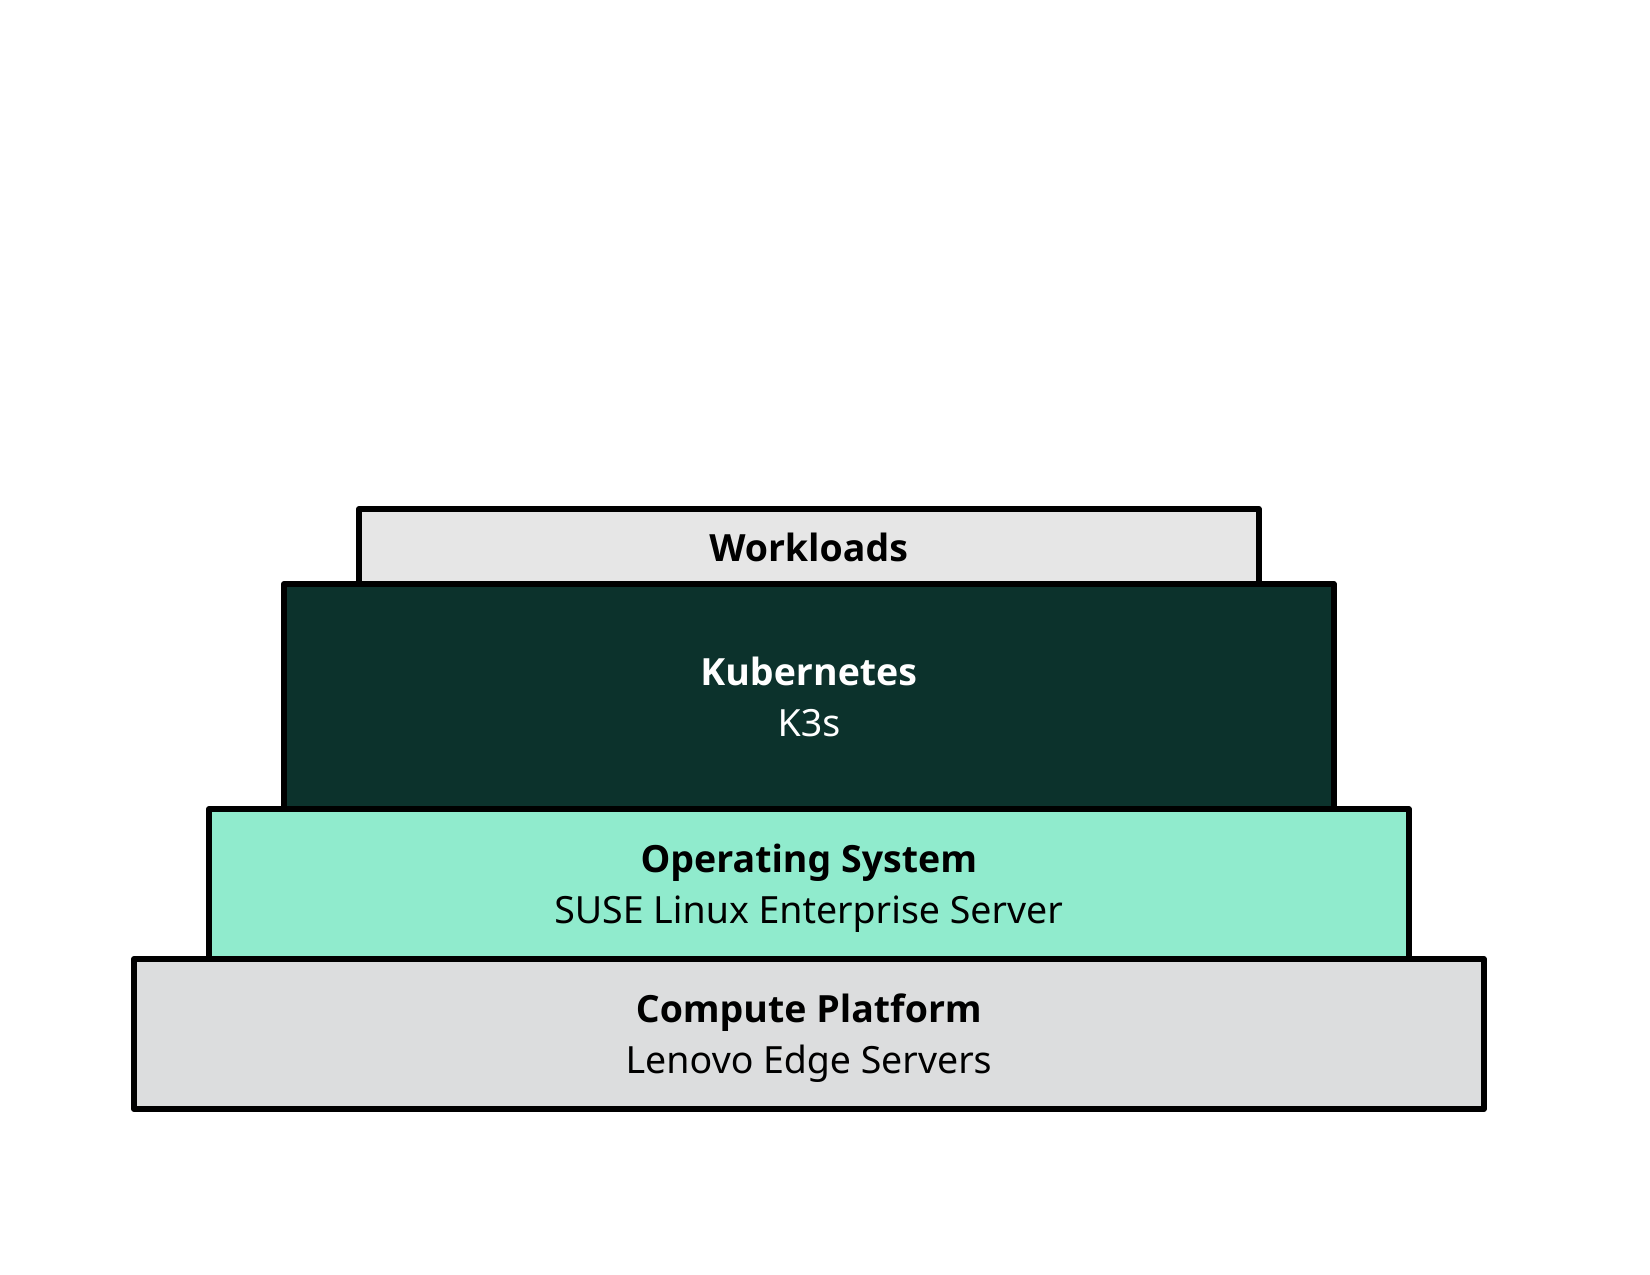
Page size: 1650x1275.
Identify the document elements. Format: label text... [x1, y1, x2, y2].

text_box Workloads [358, 508, 1259, 584]
text_box Kubernetes K3s [283, 583, 1334, 809]
text_box Compute Platform Lenovo Edge Servers [133, 958, 1484, 1109]
text_box Operating System SUSE Linux Enterprise Server [208, 809, 1409, 960]
